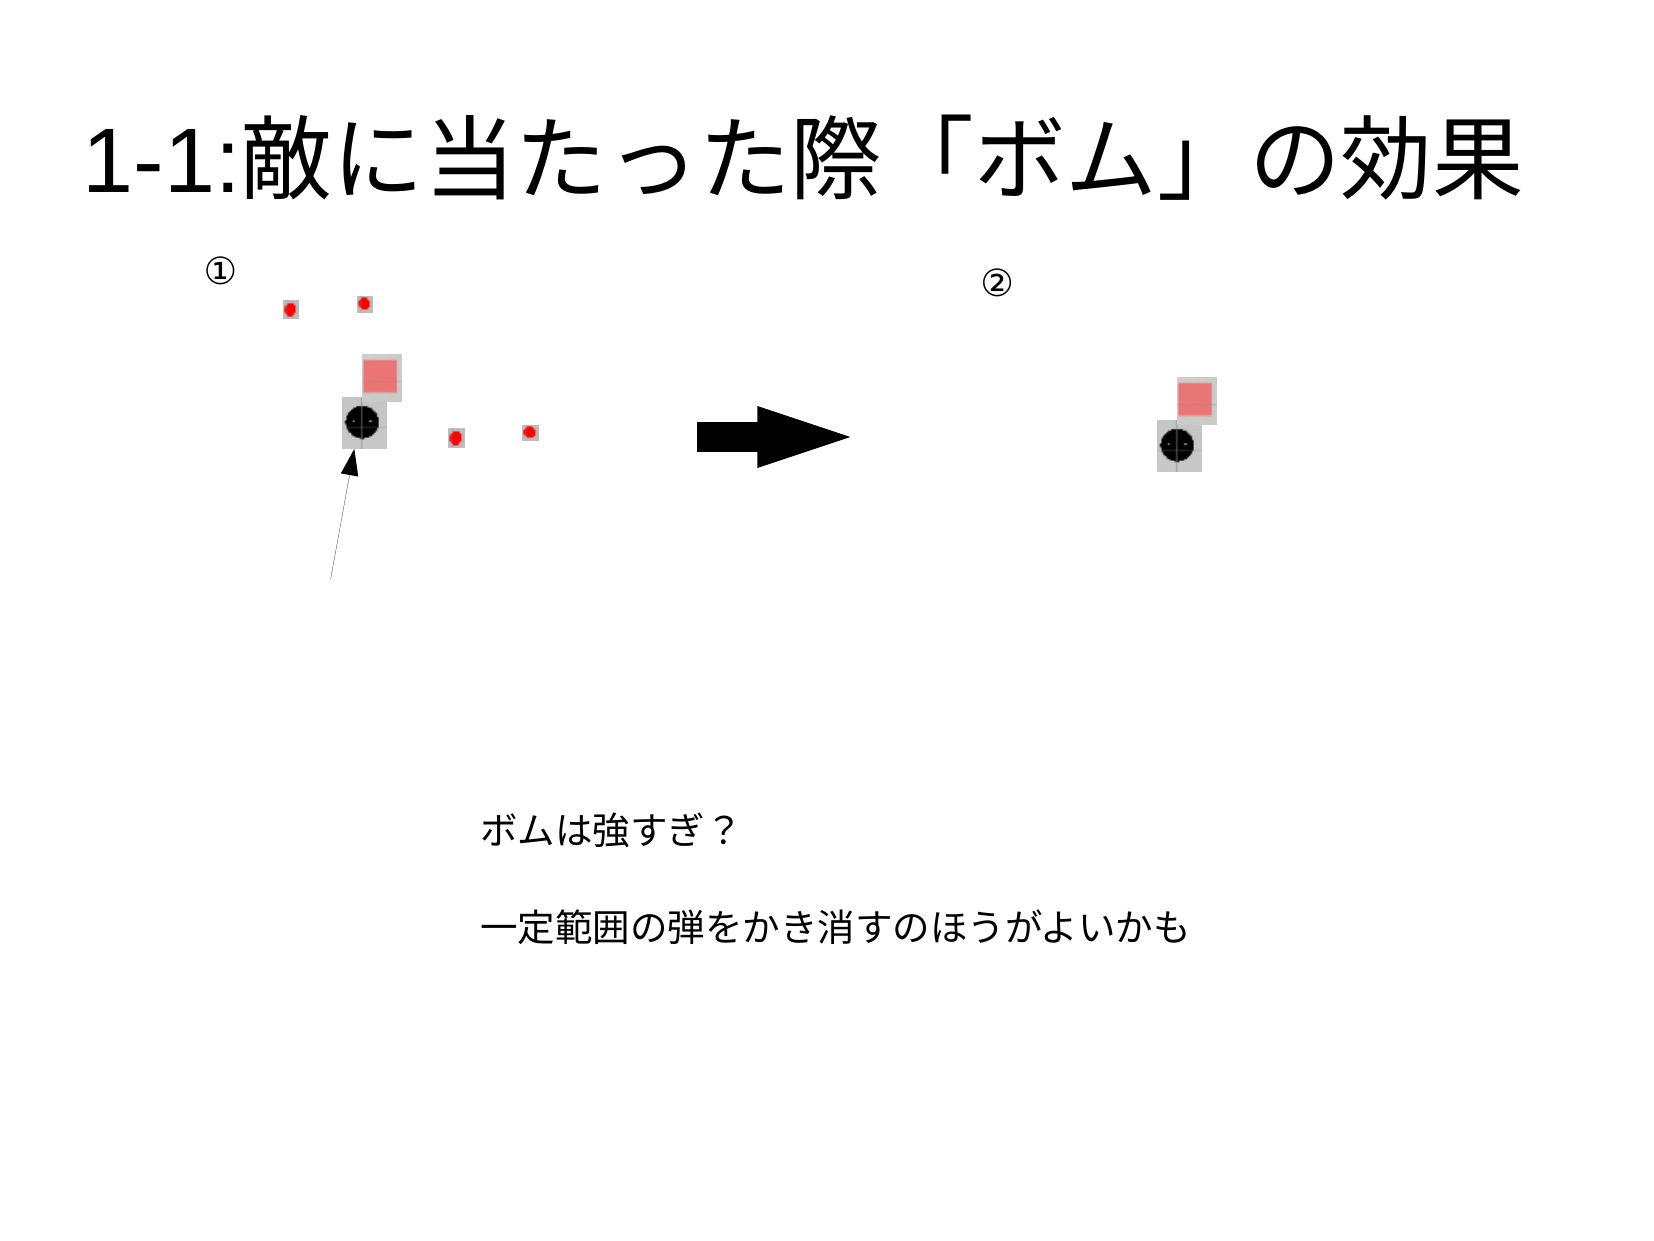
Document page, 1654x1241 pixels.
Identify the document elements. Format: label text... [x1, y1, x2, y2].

text_box ① [189, 242, 257, 296]
picture [448, 428, 465, 448]
picture [283, 300, 299, 319]
picture [522, 425, 539, 441]
picture [1157, 377, 1217, 472]
picture [357, 296, 373, 313]
picture [342, 354, 402, 449]
title 1-1:敵に当たった際「ボム」の効果 [82, 49, 1571, 257]
text_box ② [965, 254, 1033, 308]
text_box ボムは強すぎ？ 一定範囲の弾をかき消すのほうがよいかも [465, 793, 1170, 922]
